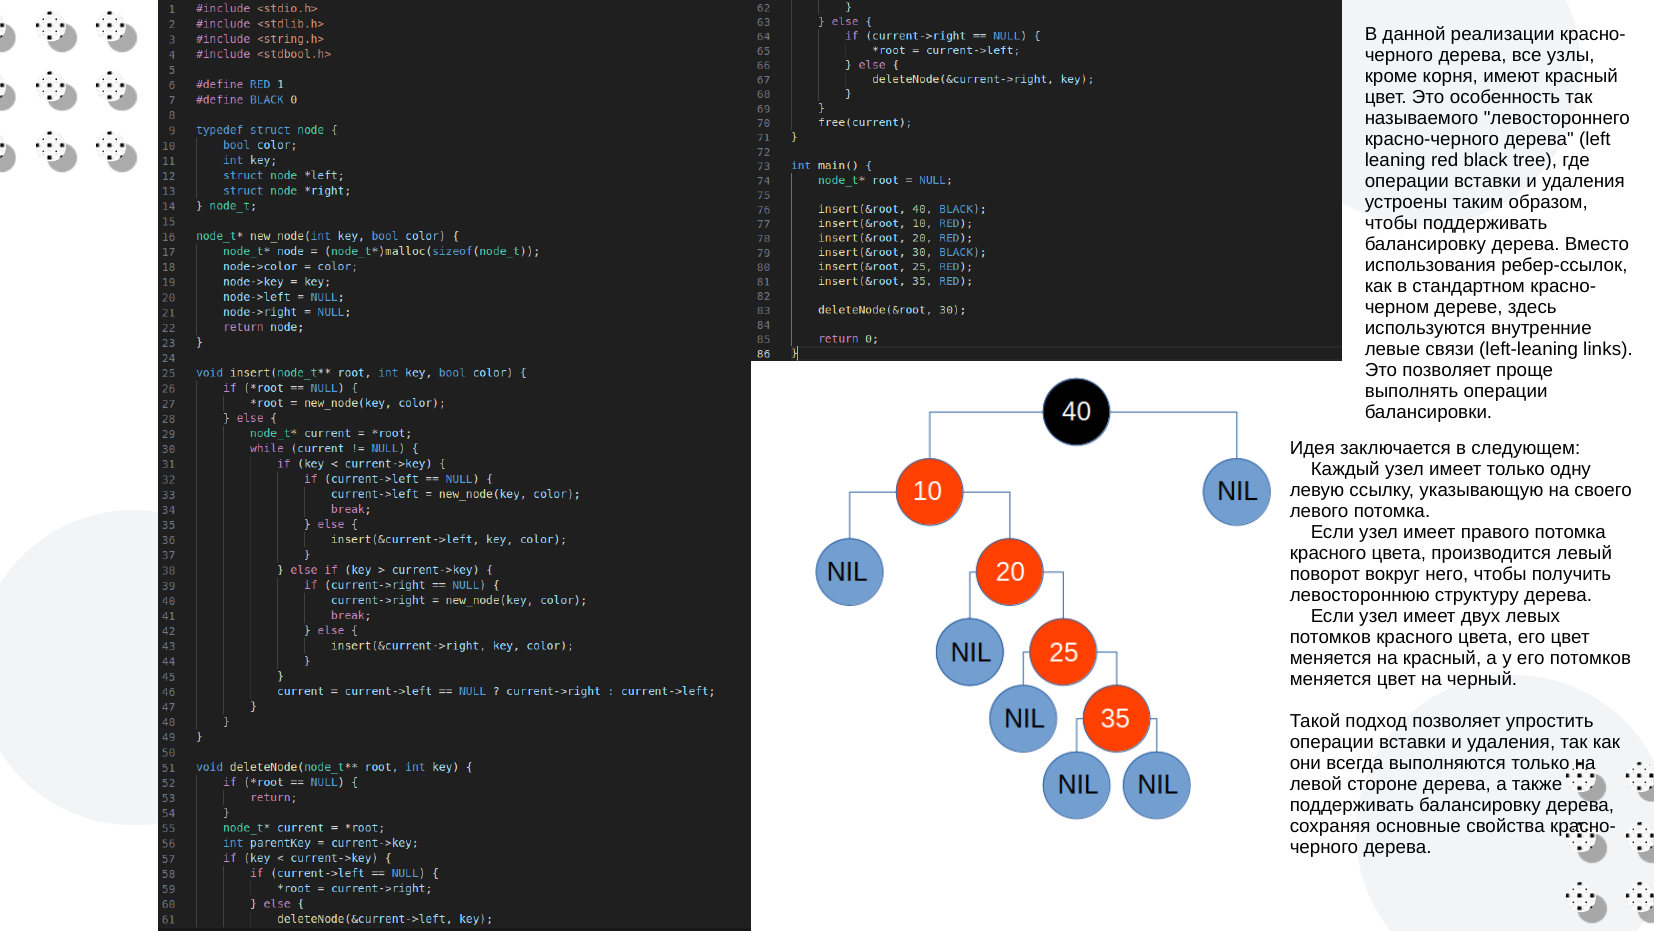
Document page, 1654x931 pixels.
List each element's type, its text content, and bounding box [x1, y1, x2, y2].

picture [95, 11, 126, 42]
picture [35, 131, 67, 162]
picture [35, 11, 66, 42]
picture [95, 71, 126, 102]
text_box Идея заключается в следующем: Каждый узел имеет только одну левую ссылку, указывающую на своего левого потомка. Если узел имеет правого потомка красного цвета, производится левый поворот вокруг него, чтобы получить левостороннюю структуру дерева. Если узел имеет двух левых потомков красного цвета, его цвет меняется на красный, а у его потомков меняется цвет на черный. Такой подход позволяет упростить операции вставки и удаления, так как они всегда выполняются только на левой стороне дерева, а также поддерживать балансировку дерева, сохраняя основные свойства красно-черного дерева. [1275, 430, 1651, 866]
picture [158, 0, 1342, 931]
picture [0, 14, 6, 39]
picture [0, 134, 7, 159]
picture [1565, 882, 1596, 913]
text_box В данной реализации красно-черного дерева, все узлы, кроме корня, имеют красный цвет. Это особенность так называемого "левостороннего красно-черного дерева" (left leaning red black tree), где операции вставки и удаления устроены таким образом, чтобы поддерживать балансировку дерева. Вместо использования ребер-ссылок, как в стандартном красно-черном дереве, здесь используются внутренние левые связи (left-leaning links). Это позволяет проще выполнять операции балансировки. [1350, 15, 1654, 431]
picture [810, 368, 1276, 826]
picture [35, 71, 66, 102]
picture [0, 74, 6, 99]
picture [1625, 882, 1654, 913]
picture [95, 131, 127, 162]
